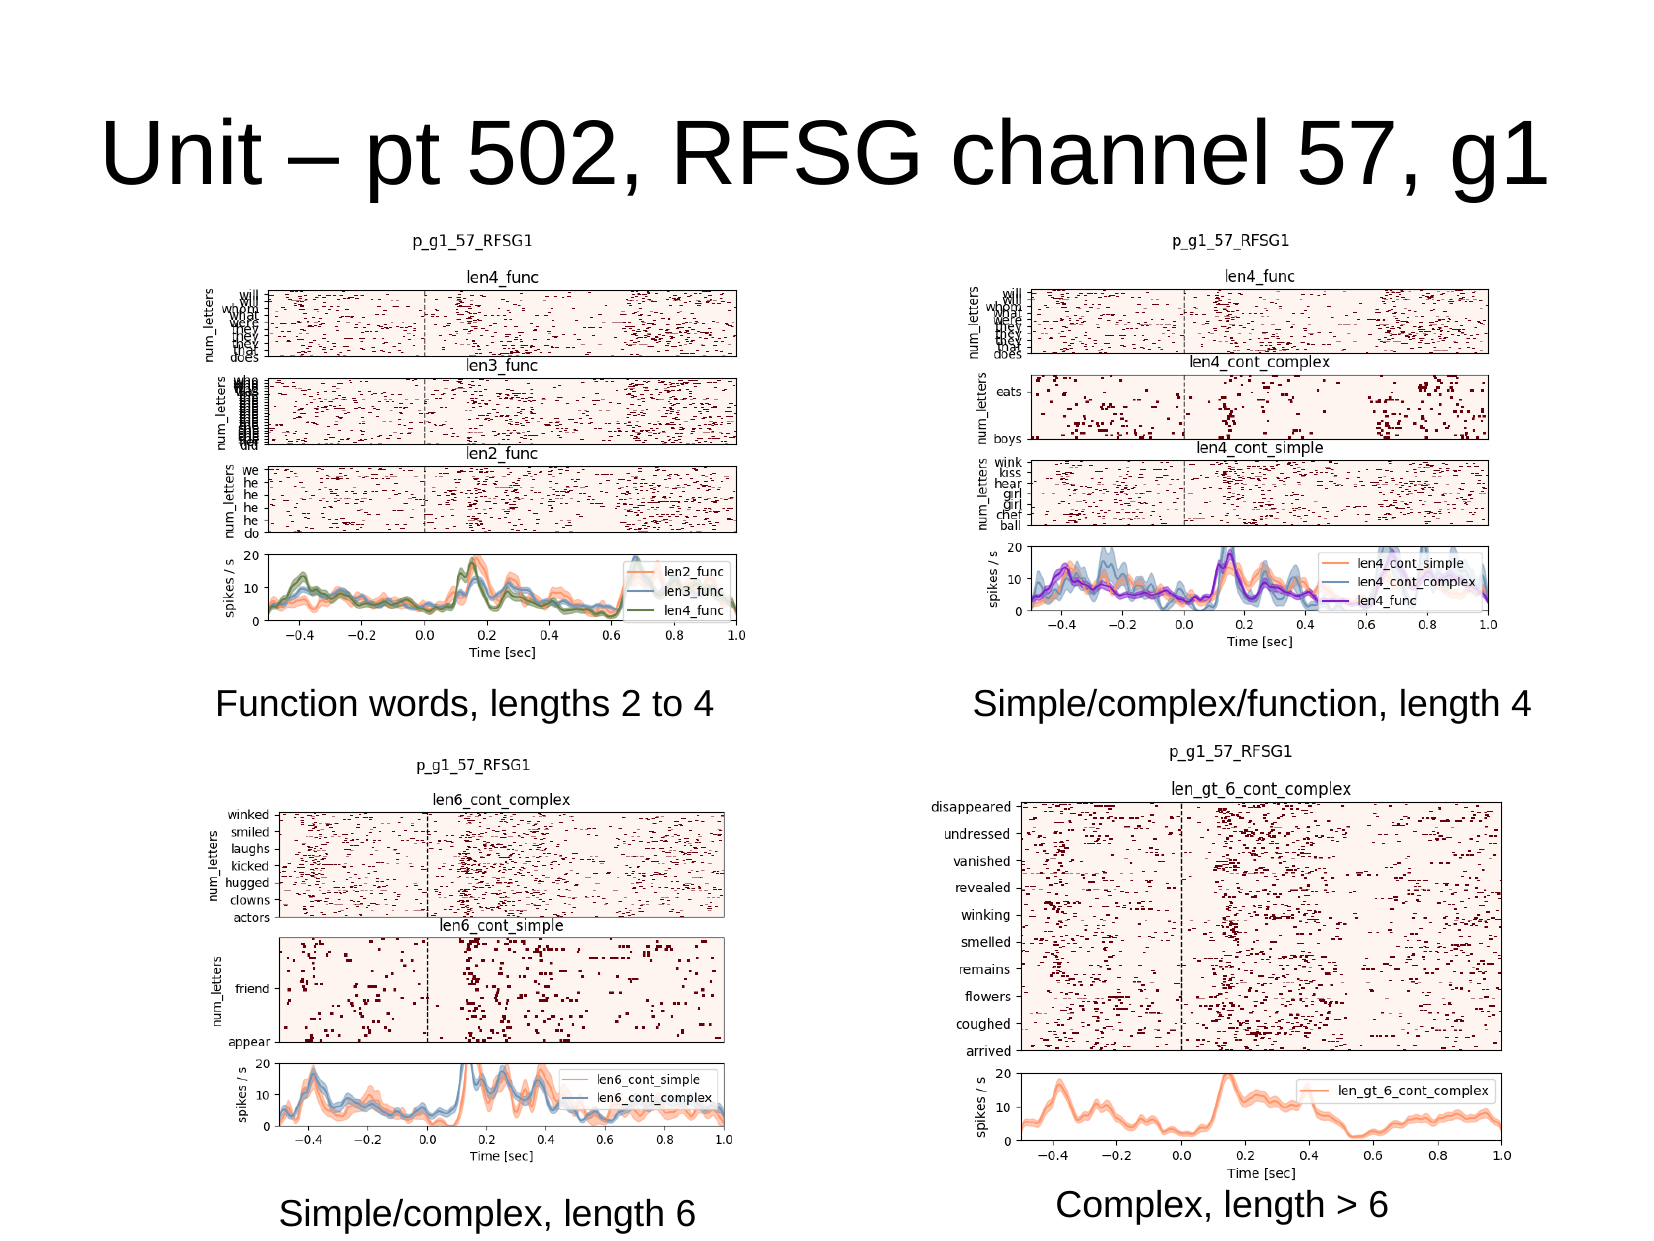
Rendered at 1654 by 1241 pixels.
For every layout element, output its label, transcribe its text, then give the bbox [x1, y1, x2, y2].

picture [195, 749, 751, 1167]
text_box Simple/complex/function, length 4 [915, 675, 1591, 774]
text_box Function words, lengths 2 to 4 [195, 675, 736, 749]
title Unit – pt 502, RFSG channel 57, g1 [82, 49, 1571, 257]
text_box Complex, length > 6 [900, 1176, 1546, 1241]
picture [930, 734, 1531, 1186]
picture [180, 224, 765, 664]
text_box Simple/complex, length 6 [165, 1185, 811, 1241]
picture [945, 224, 1516, 653]
